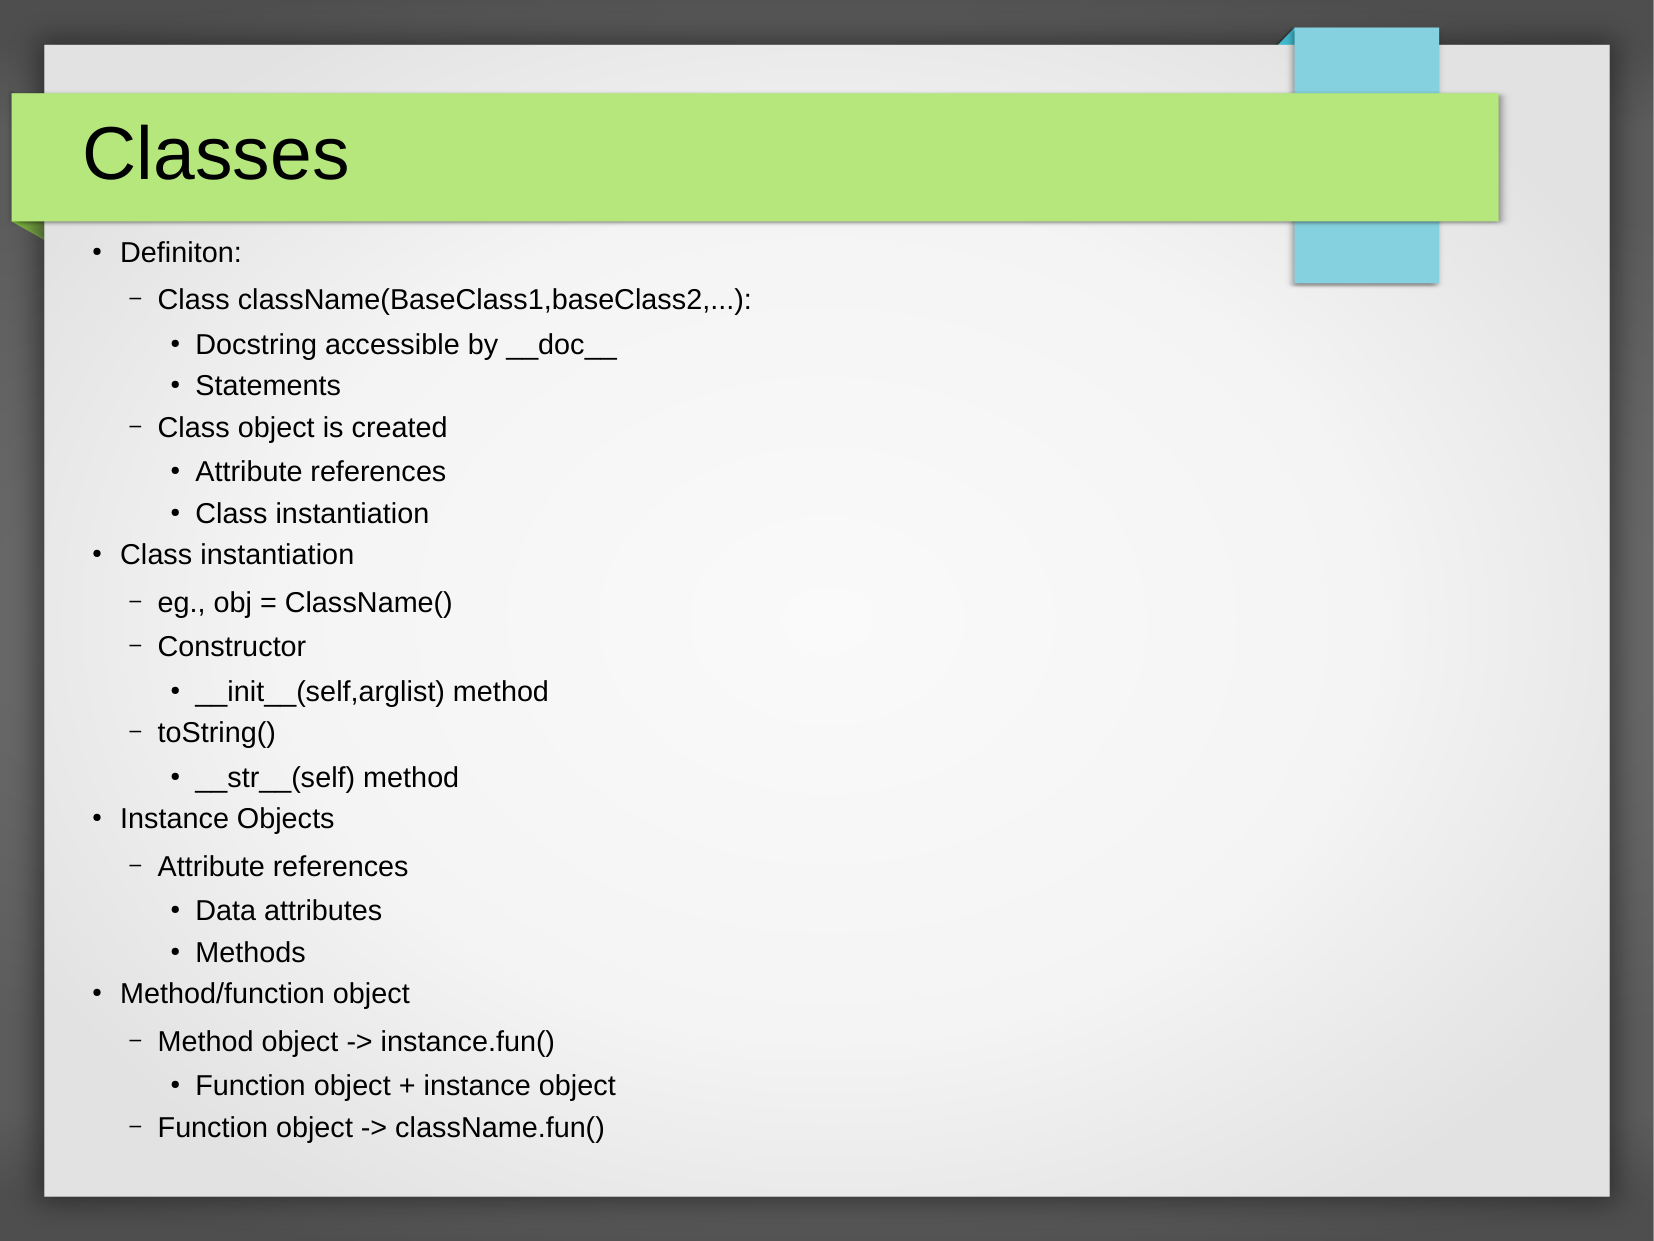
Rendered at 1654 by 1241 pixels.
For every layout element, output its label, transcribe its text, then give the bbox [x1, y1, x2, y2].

list Definiton: Class className(BaseClass1,baseClass2,...): Docstring accessible by __doc__ Statements Class object is created Attribute references Class instantiation Class instantiation eg., obj = ClassName() Constructor __init__(self,arglist) method toString() __str__(self) method Instance Objects Attribute references Data attributes Methods Method/function object Method object -> instance.fun() Function object + instance object Function object -> className.fun() [82, 236, 1571, 1158]
title Classes [82, 94, 1264, 213]
picture [0, 0, 1654, 1241]
